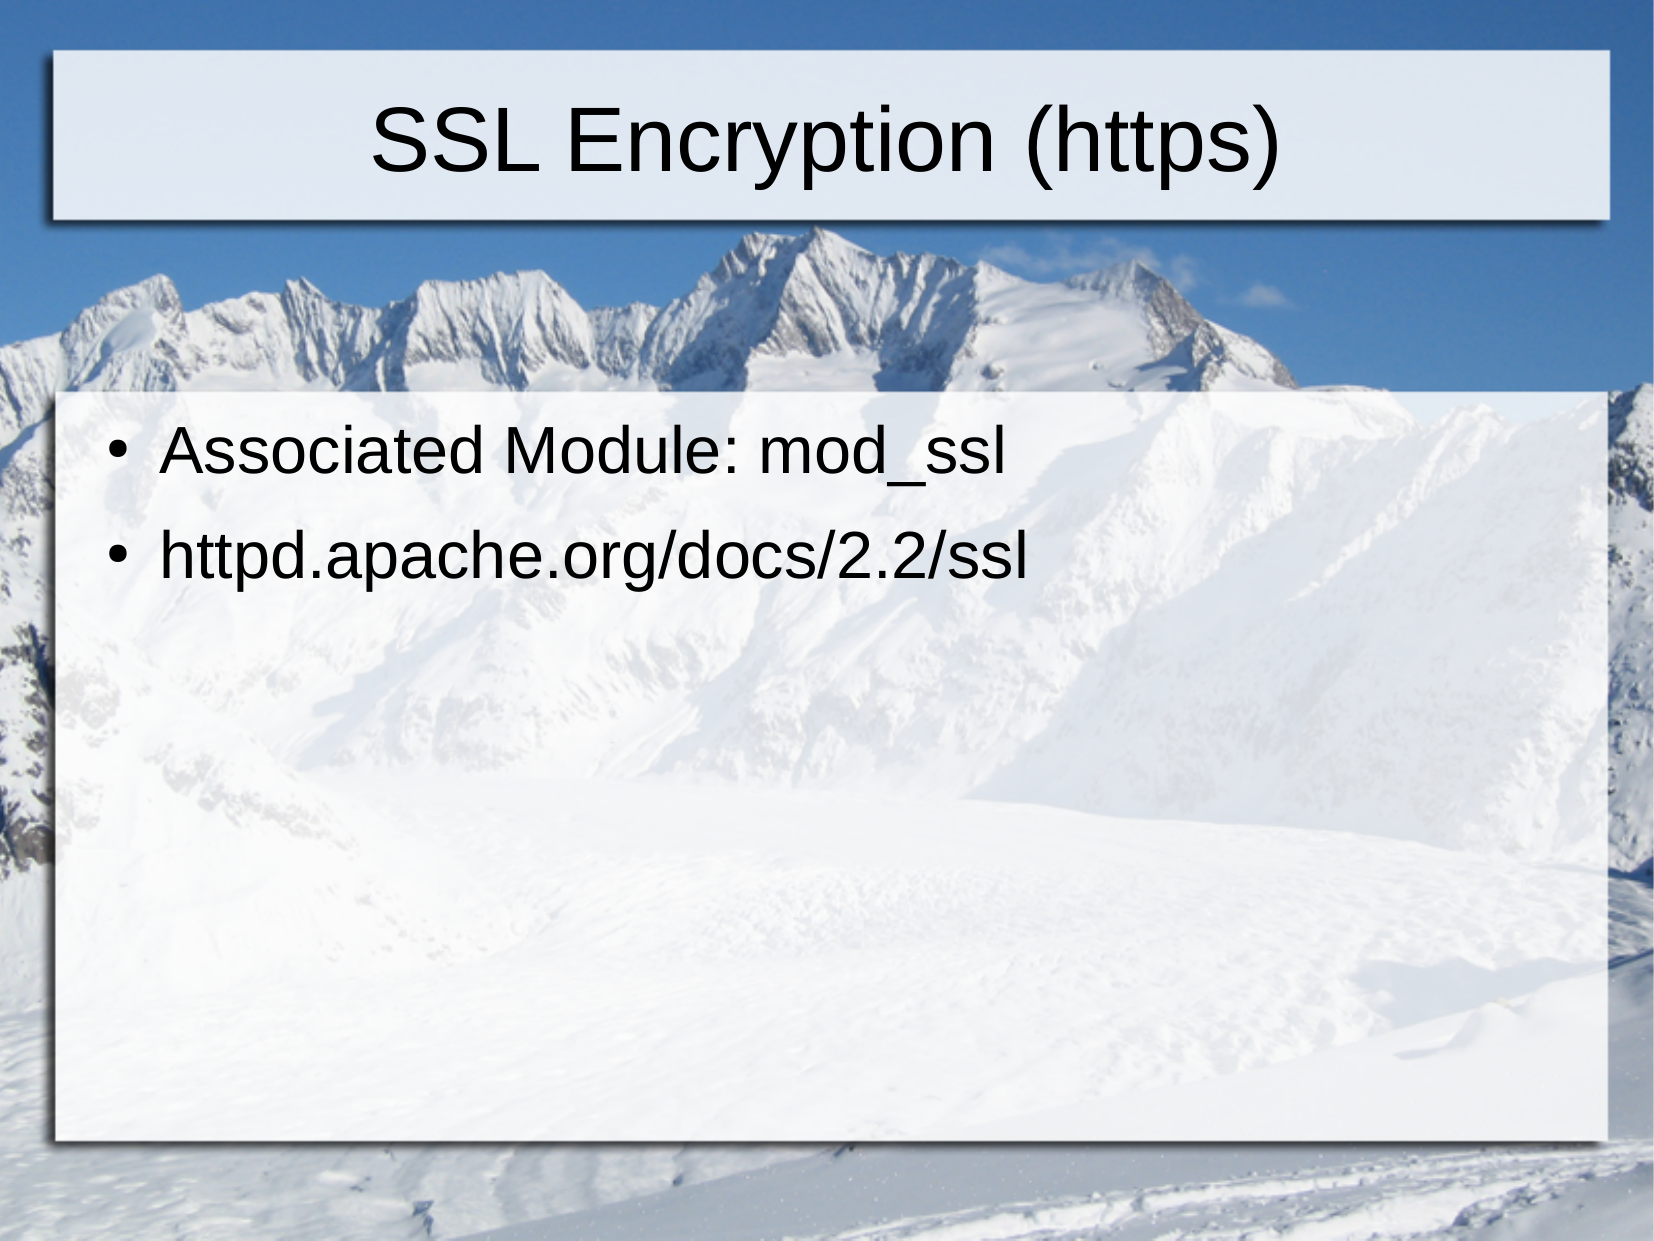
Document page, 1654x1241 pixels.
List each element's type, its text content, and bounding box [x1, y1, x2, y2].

title SSL Encryption (https) [59, 61, 1595, 219]
picture [0, 0, 1654, 1241]
list Associated Module: mod_ssl httpd.apache.org/docs/2.2/ssl [88, 413, 1571, 1232]
